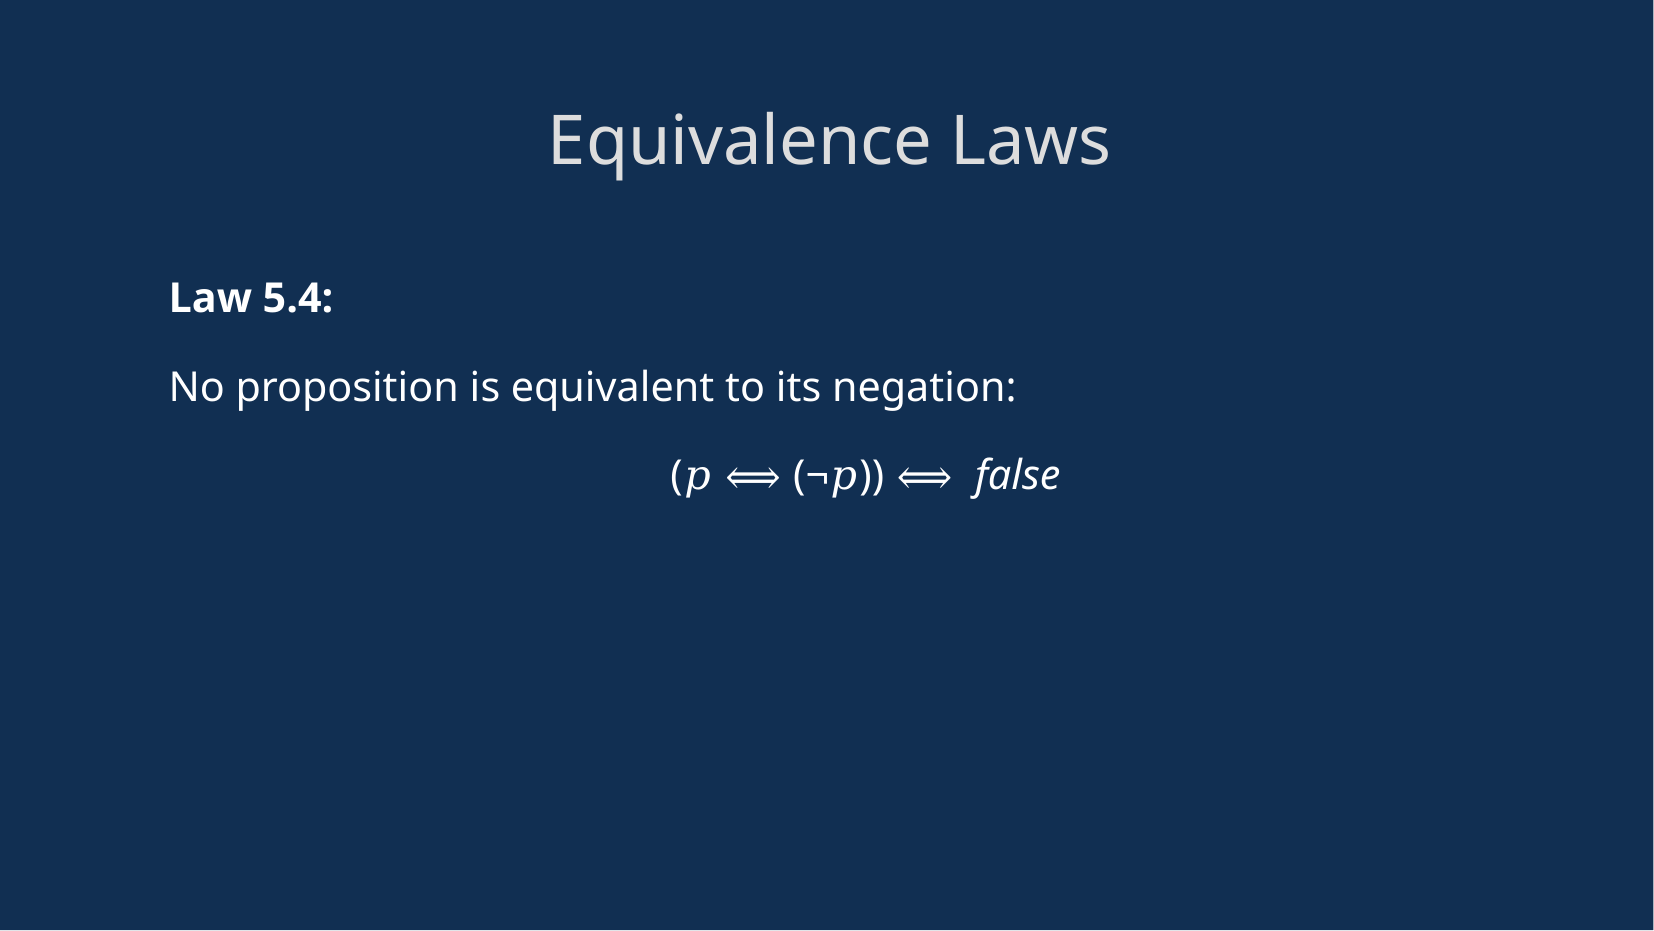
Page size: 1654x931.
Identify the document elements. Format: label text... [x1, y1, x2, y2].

list Law 5.4: No proposition is equivalent to its negation: (𝑝 ⟺ (¬𝑝)) ⟺ false [97, 268, 1563, 806]
title Equivalence Laws [97, 56, 1563, 220]
